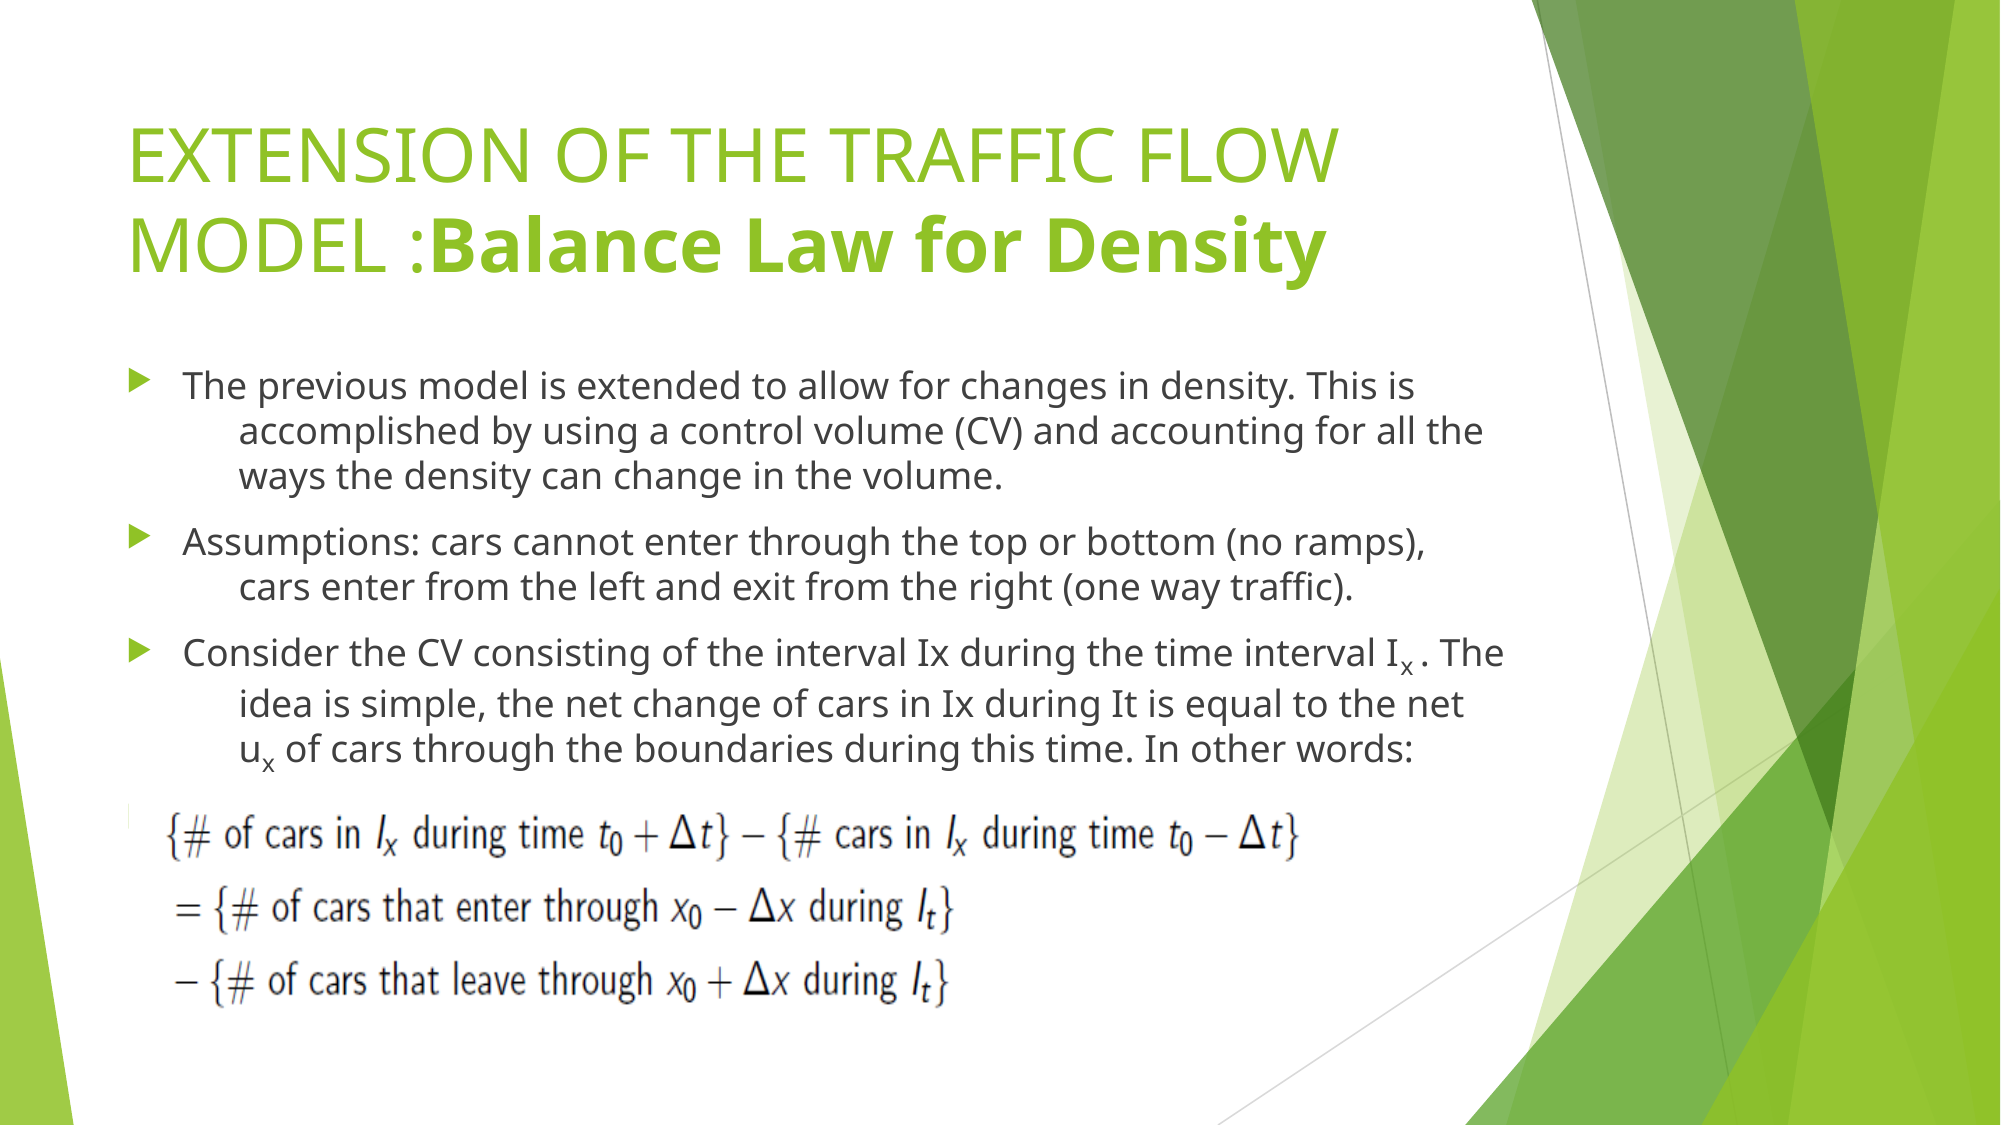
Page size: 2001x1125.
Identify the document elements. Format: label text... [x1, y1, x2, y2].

title EXTENSION OF THE TRAFFIC FLOW MODEL :Balance Law for Density [111, 99, 1522, 317]
list The previous model is extended to allow for changes in density. This is accomplished by using a control volume (CV) and accounting for all the ways the density can change in the volume. Assumptions: cars cannot enter through the top or bottom (no ramps), cars enter from the left and exit from the right (one way traffic). Consider the CV consisting of the interval Ix during the time interval Ix . The idea is simple, the net change of cars in Ix during It is equal to the net ux of cars through the boundaries during this time. In other words: [111, 354, 1522, 992]
picture [129, 800, 1317, 1029]
